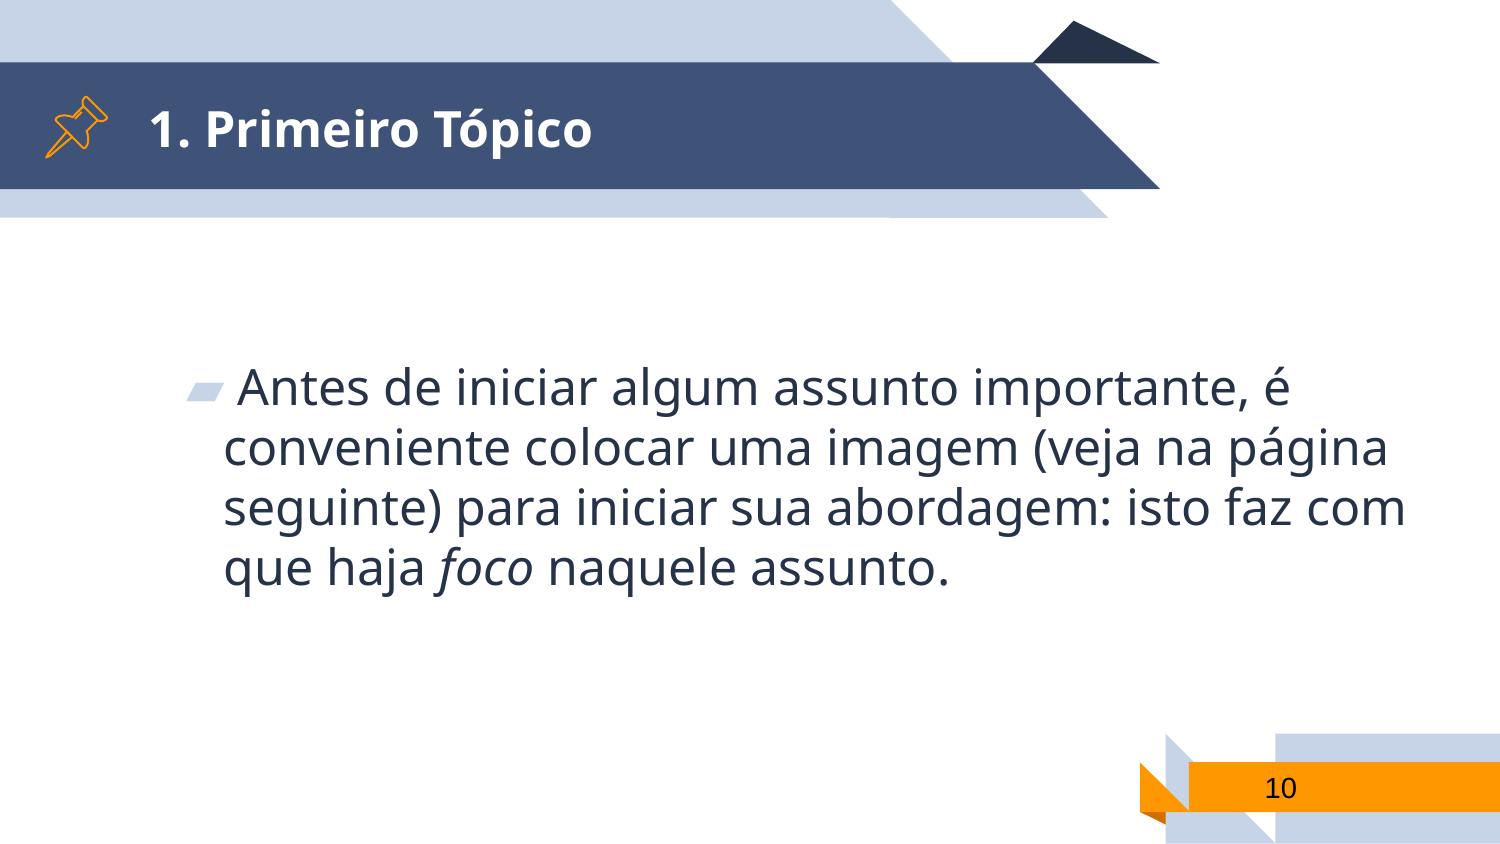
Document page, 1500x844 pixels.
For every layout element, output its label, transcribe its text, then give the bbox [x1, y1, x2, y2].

slide_number <number> [1249, 760, 1494, 813]
list Antes de iniciar algum assunto importante, é conveniente colocar uma imagem (veja na página seguinte) para iniciar sua abordagem: isto faz com que haja foco naquele assunto. [133, 217, 1430, 734]
title 1. Primeiro Tópico [133, 64, 1035, 190]
